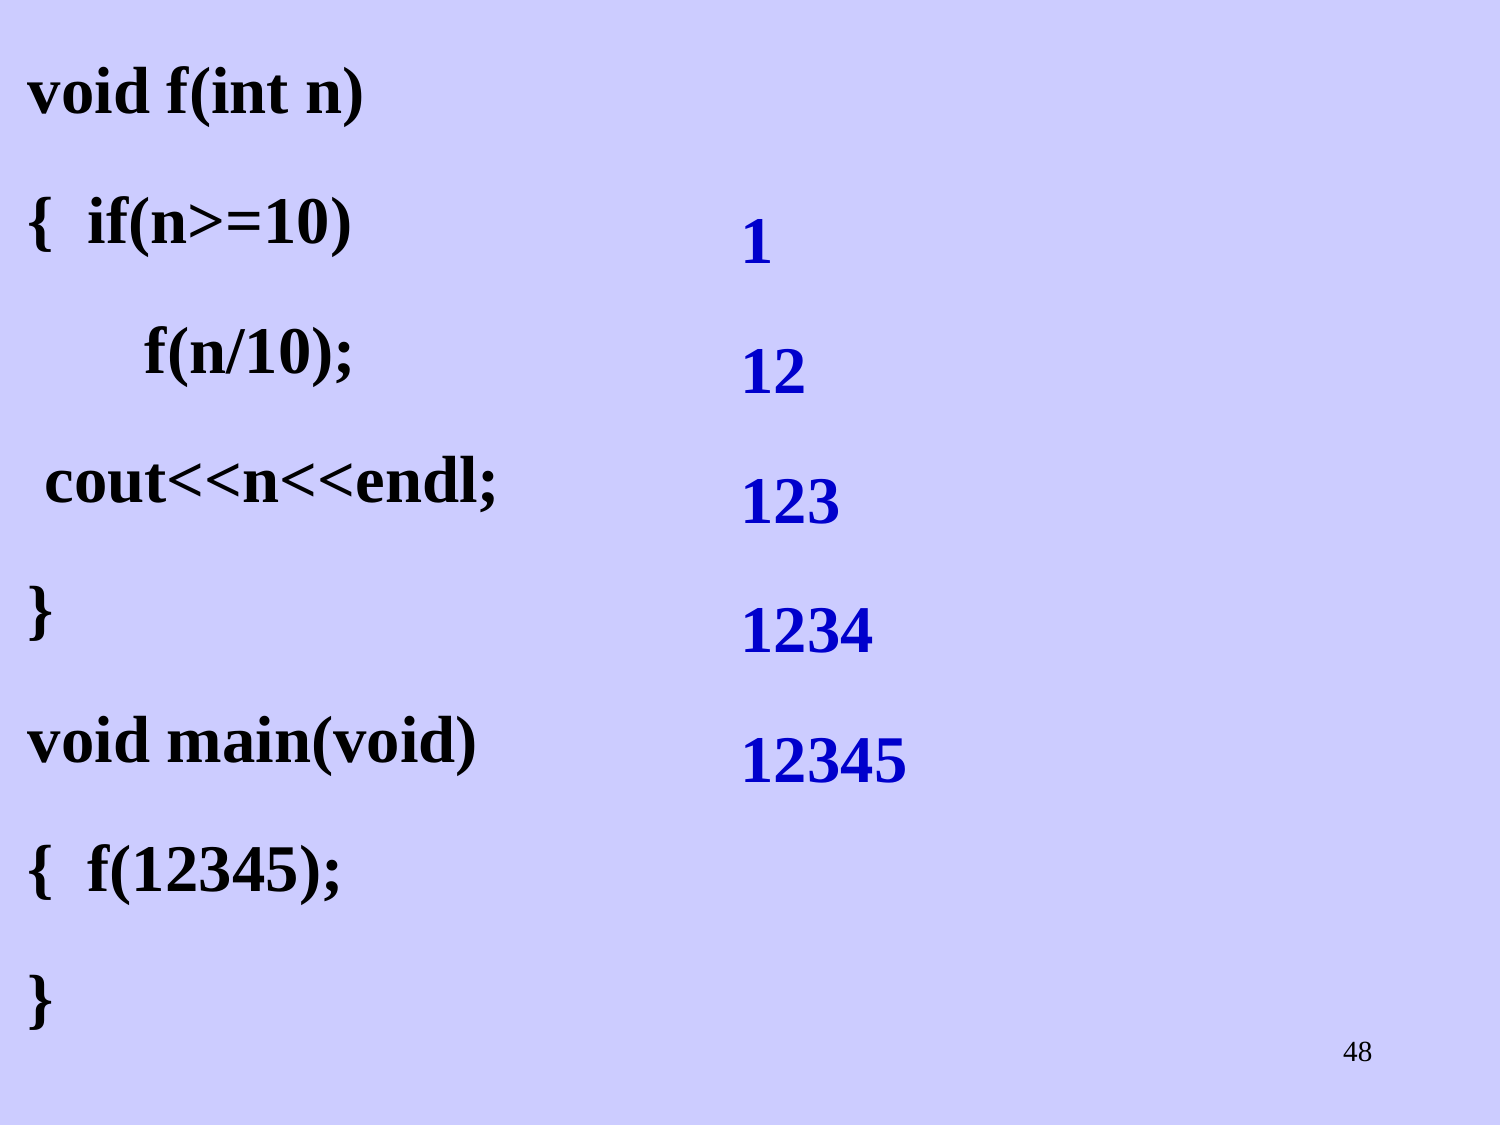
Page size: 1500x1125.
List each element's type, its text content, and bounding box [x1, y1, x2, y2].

text_box 1 12 123 1234 12345 [737, 187, 976, 798]
text_box void f(int n) { if(n>=10) f(n/10); cout<<n<<endl; } void main(void) { f(12345); } [24, 37, 688, 1037]
text_box <编号> [1074, 1025, 1388, 1101]
